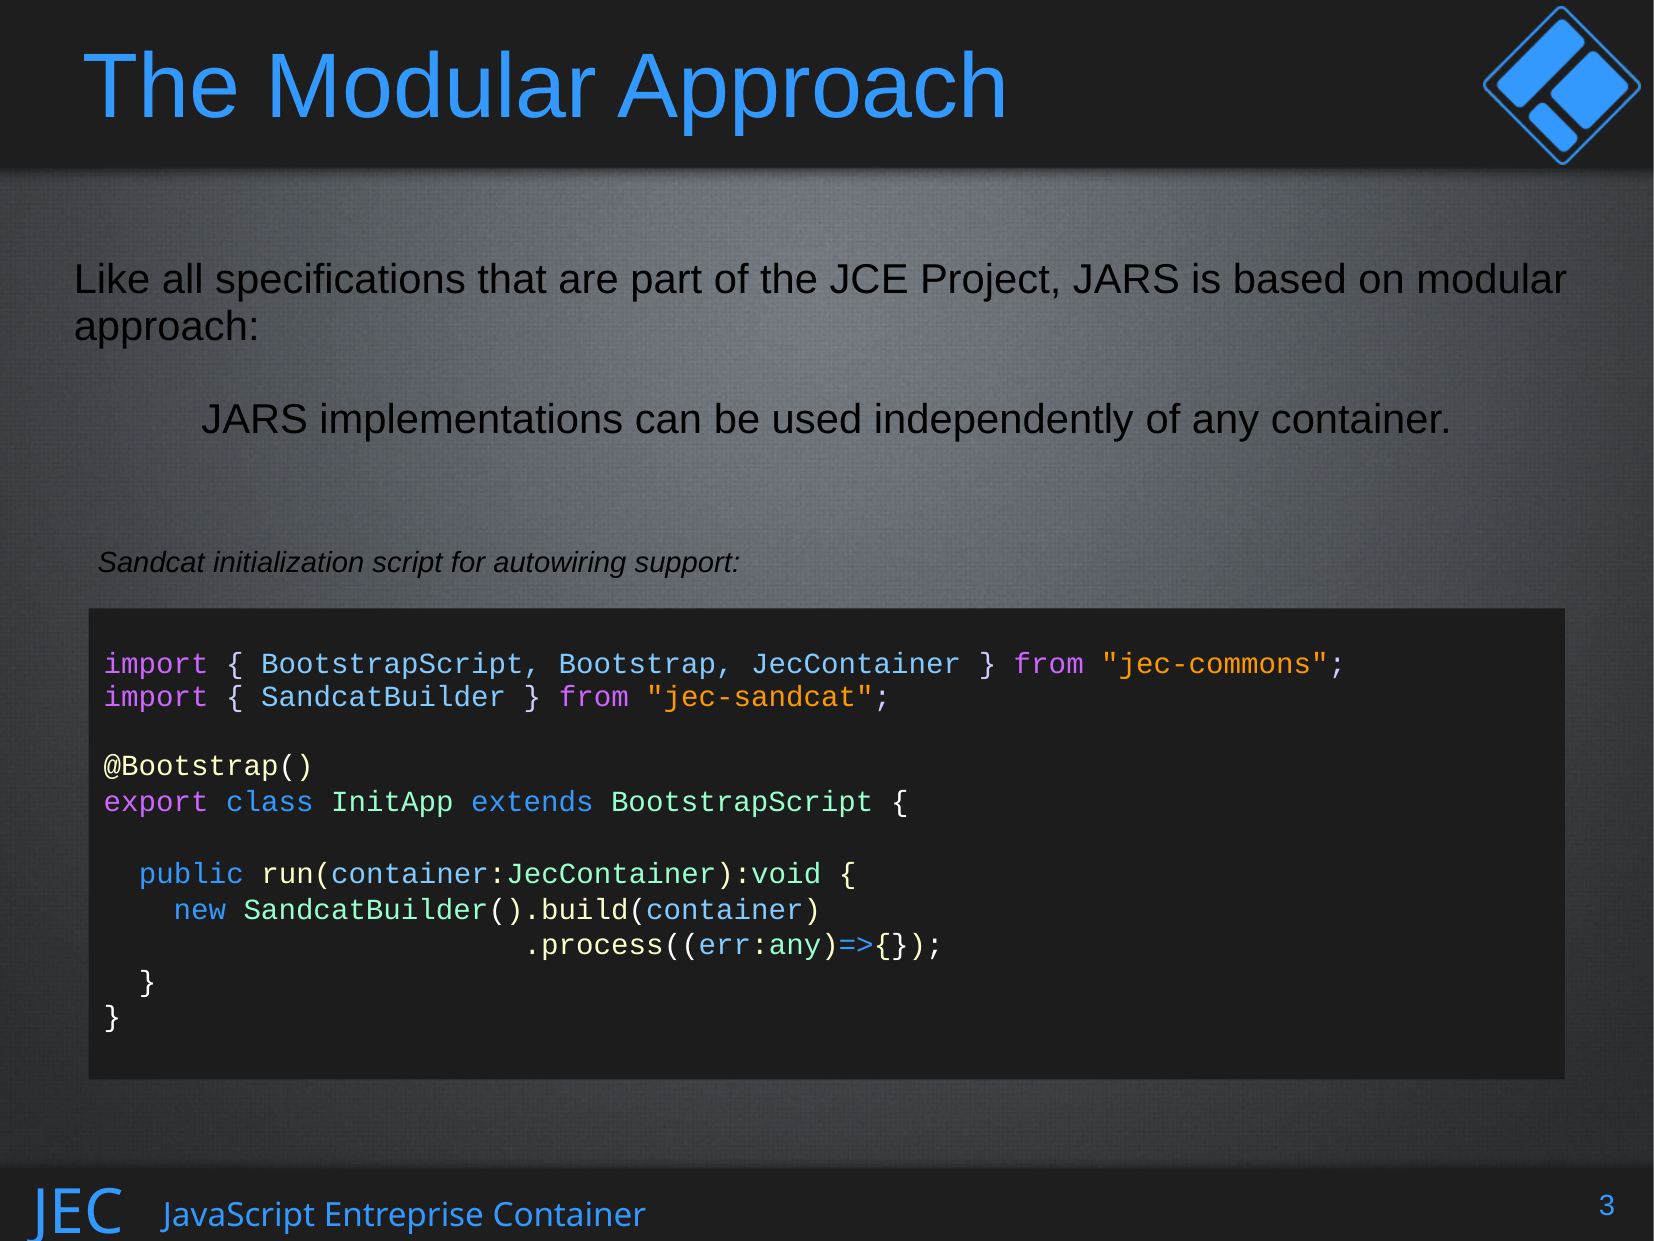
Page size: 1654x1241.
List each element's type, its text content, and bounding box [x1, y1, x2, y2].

text_box Like all specifications that are part of the JCE Project, JARS is based on modular approach: JARS implementations can be used independently of any container. [59, 248, 1595, 451]
text_box Sandcat initialization script for autowiring support: [82, 538, 1560, 591]
title The Modular Approach [82, 23, 1441, 147]
text_box JEC [17, 1159, 149, 1241]
text_box 3 [744, 1181, 1630, 1229]
text_box JavaScript Entreprise Container [148, 1183, 651, 1241]
text_box import { BootstrapScript, Bootstrap, JecContainer } from "jec-commons"; import { SandcatBuilder } from "jec-sandcat"; @Bootstrap() export class InitApp extends BootstrapScript { public run(container:JecContainer):void { new SandcatBuilder().build(container) .process((err:any)=>{}); } } [88, 608, 1565, 1080]
picture [0, 0, 1654, 1241]
